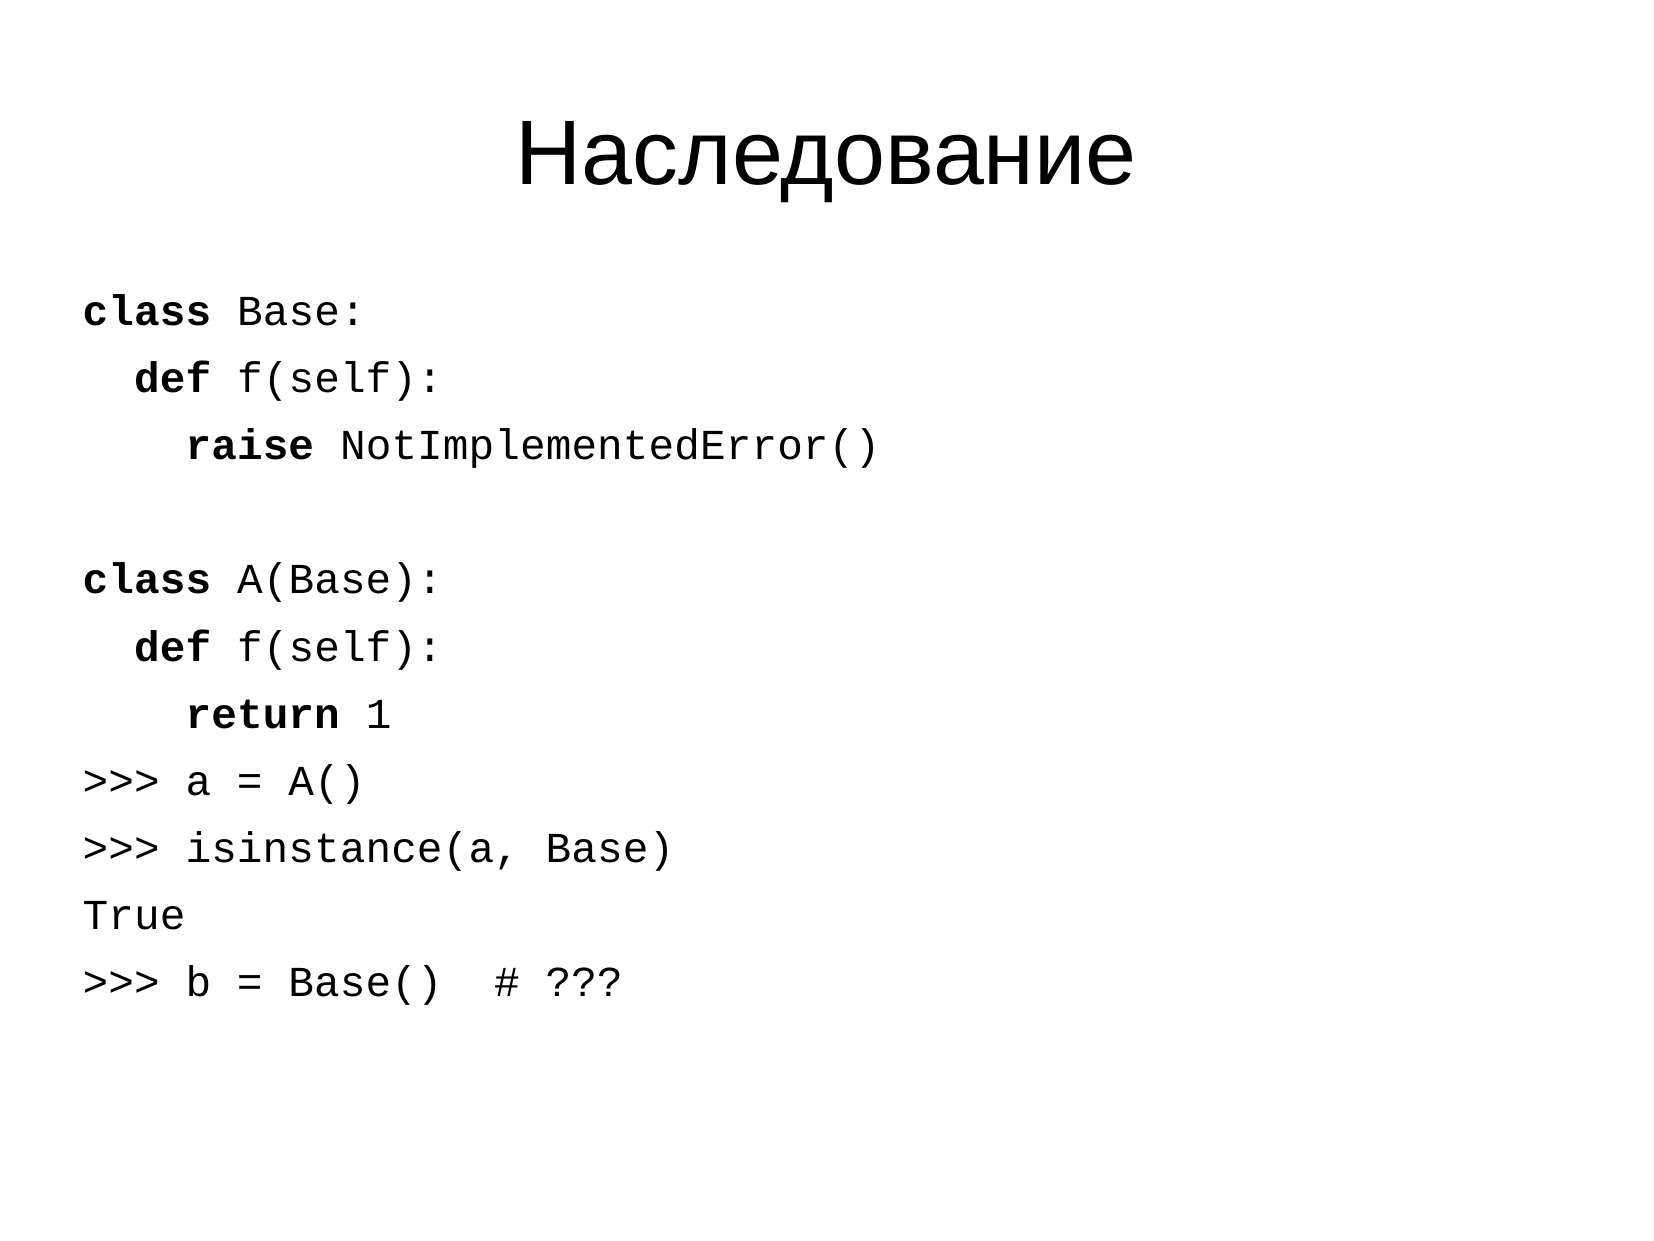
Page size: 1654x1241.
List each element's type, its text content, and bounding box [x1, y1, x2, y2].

title Наследование [82, 49, 1571, 257]
list class Base: def f(self): raise NotImplementedError() class A(Base): def f(self): return 1 >>> a = A() >>> isinstance(a, Base) True >>> b = Base() # ??? [82, 290, 1538, 1010]
